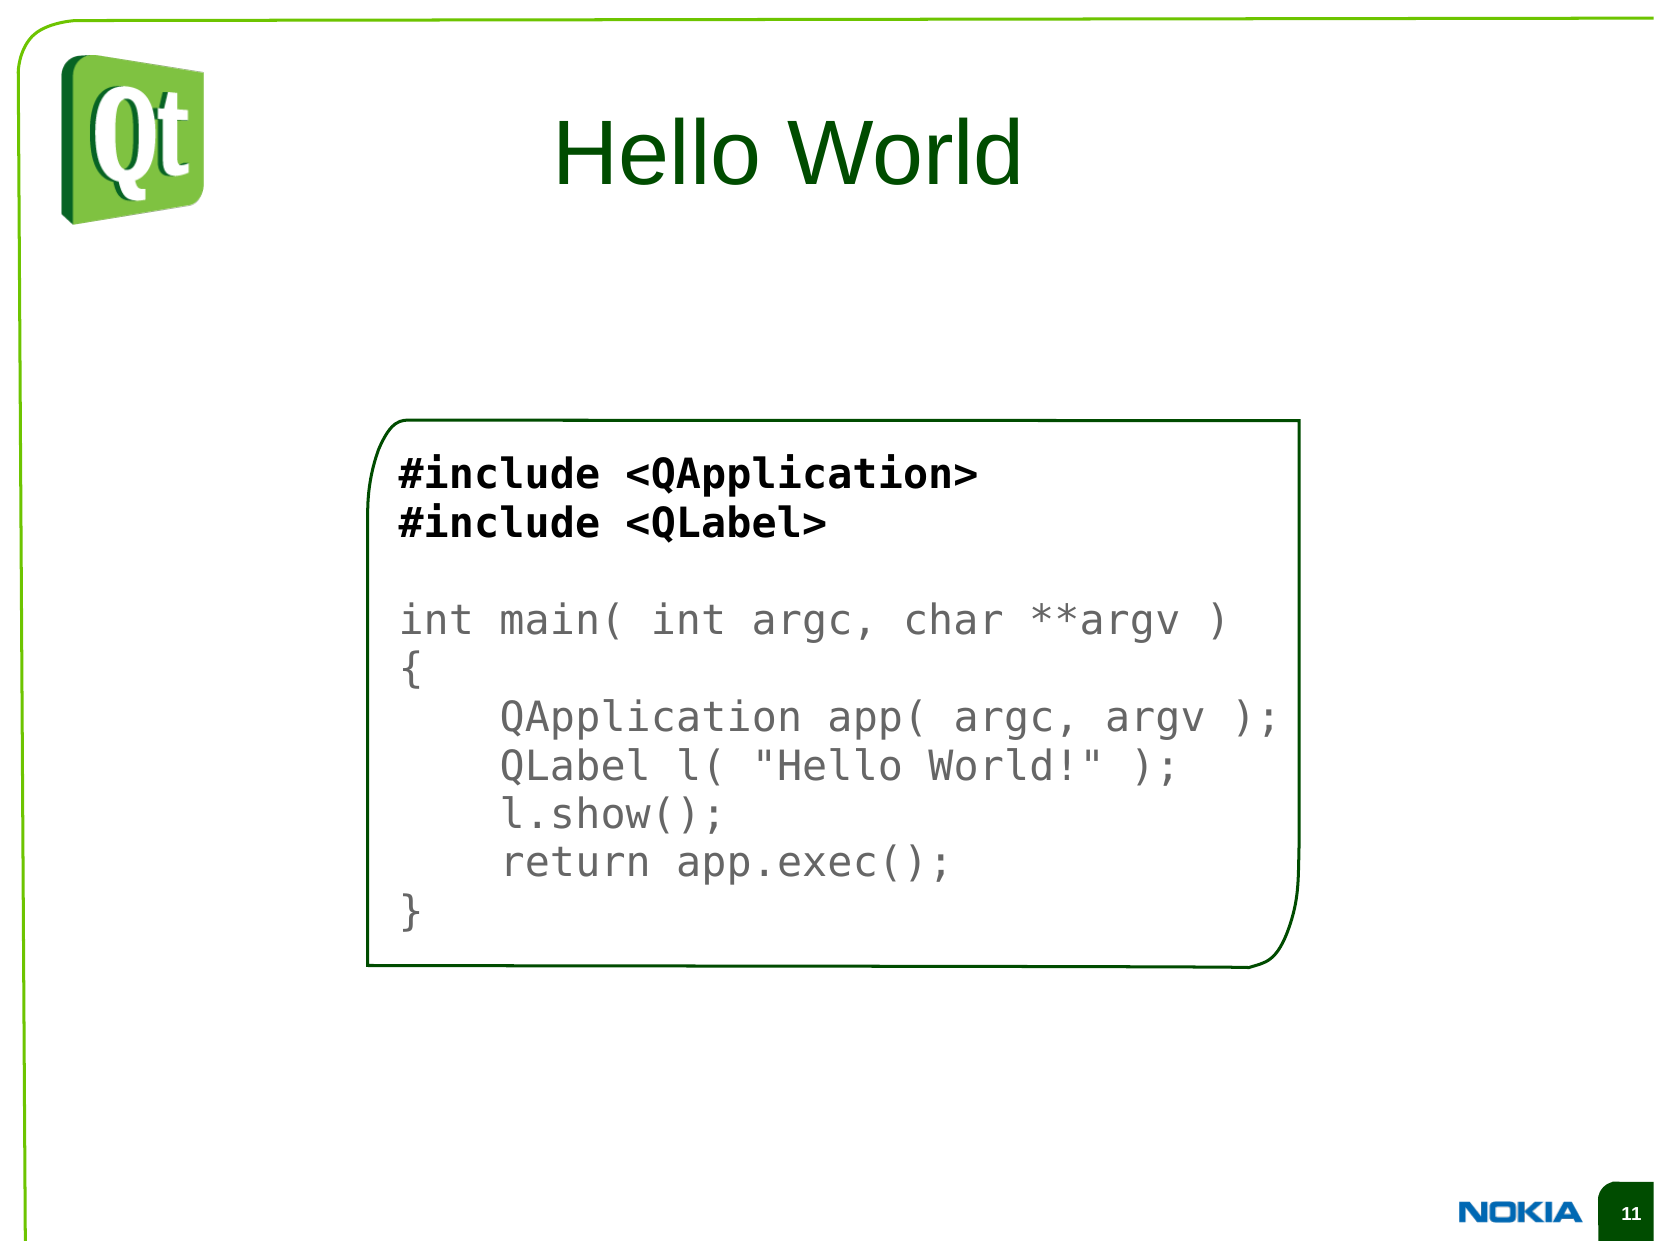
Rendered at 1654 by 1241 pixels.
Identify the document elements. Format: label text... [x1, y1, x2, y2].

picture [61, 55, 204, 225]
picture [1459, 1201, 1583, 1223]
title Hello World [251, 49, 1327, 257]
text_box #include <QApplication> #include <QLabel> int main( int argc, char **argv ) { QApplication app( argc, argv ); QLabel l( "Hello World!" ); l.show(); return app.exec(); } [383, 442, 1297, 943]
